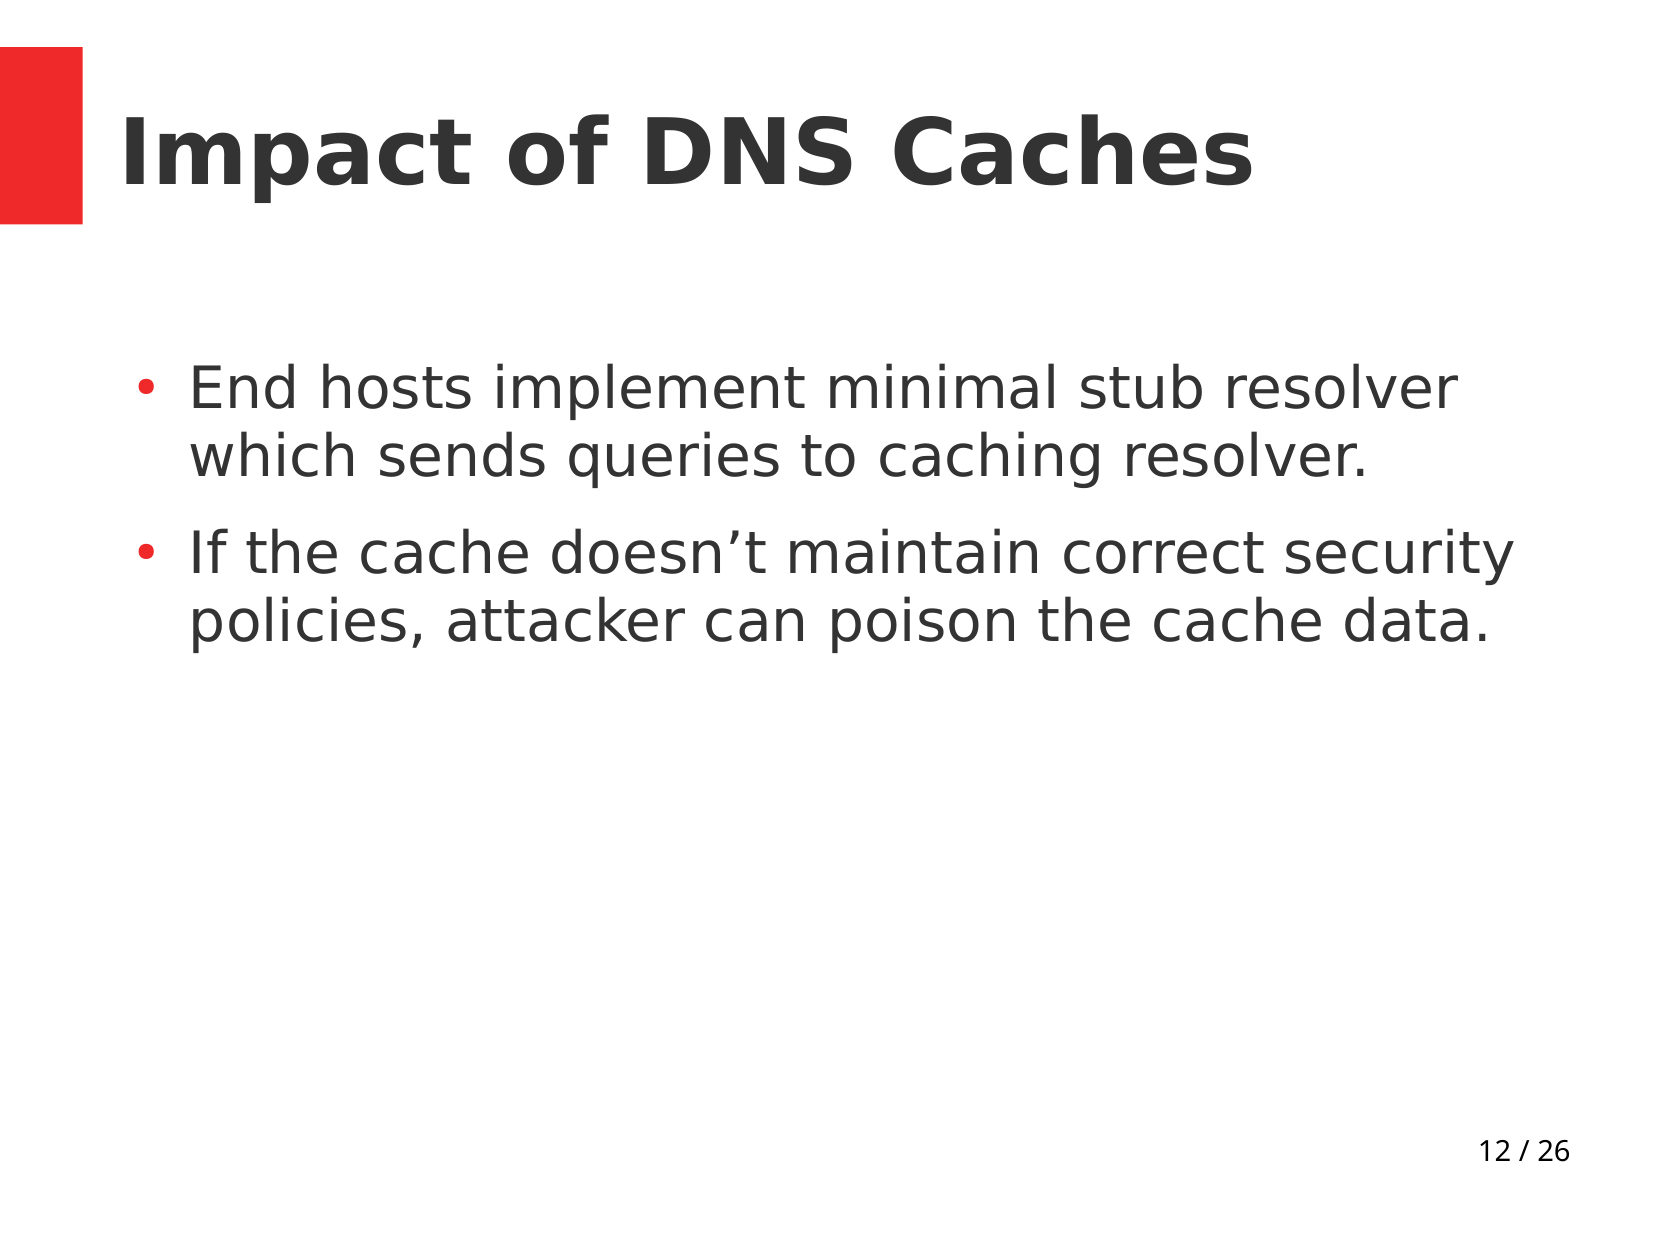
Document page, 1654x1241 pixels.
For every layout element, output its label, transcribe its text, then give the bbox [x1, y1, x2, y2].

title Impact of DNS Caches [118, 49, 1571, 257]
list End hosts implement minimal stub resolver which sends queries to caching resolver. If the cache doesn’t maintain correct security policies, attacker can poison the cache data. [118, 354, 1536, 1074]
